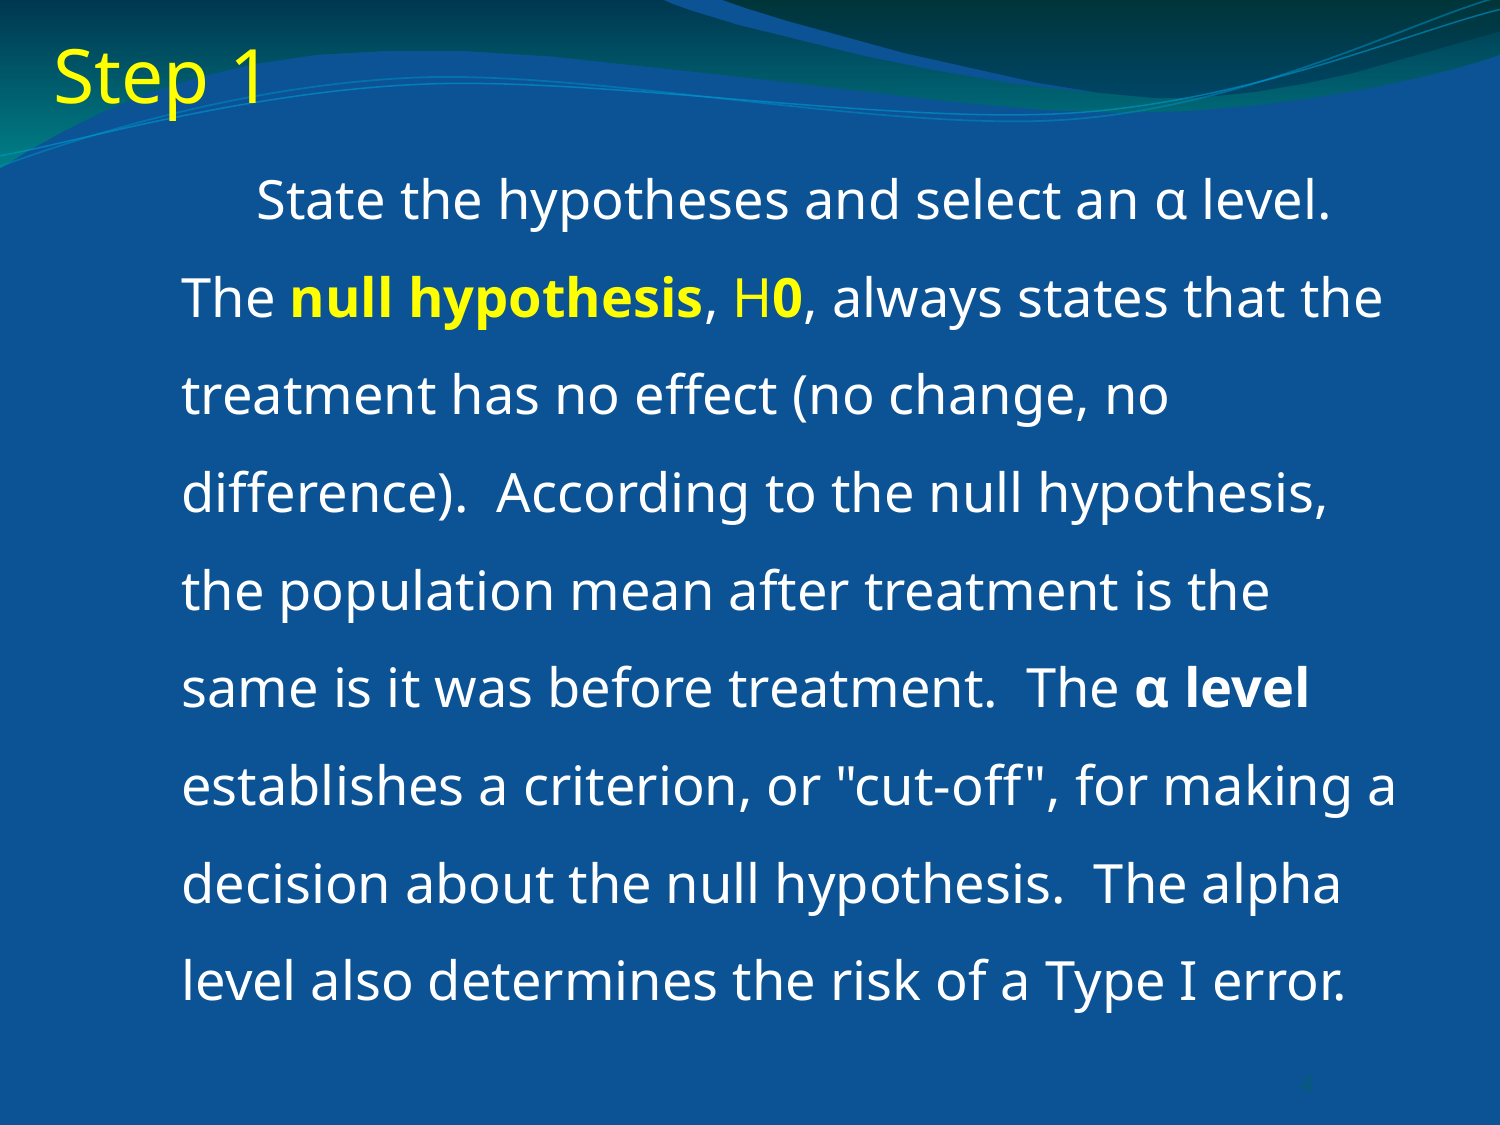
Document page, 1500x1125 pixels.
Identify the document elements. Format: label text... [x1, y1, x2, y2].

title Step 1 [53, 0, 1404, 119]
list State the hypotheses and select an α level. The null hypothesis, H0, always states that the treatment has no effect (no change, no difference). According to the null hypothesis, the population mean after treatment is the same is it was before treatment. The α level establishes a criterion, or "cut-off", for making a decision about the null hypothesis. The alpha level also determines the risk of a Type I error. [76, 125, 1427, 1125]
